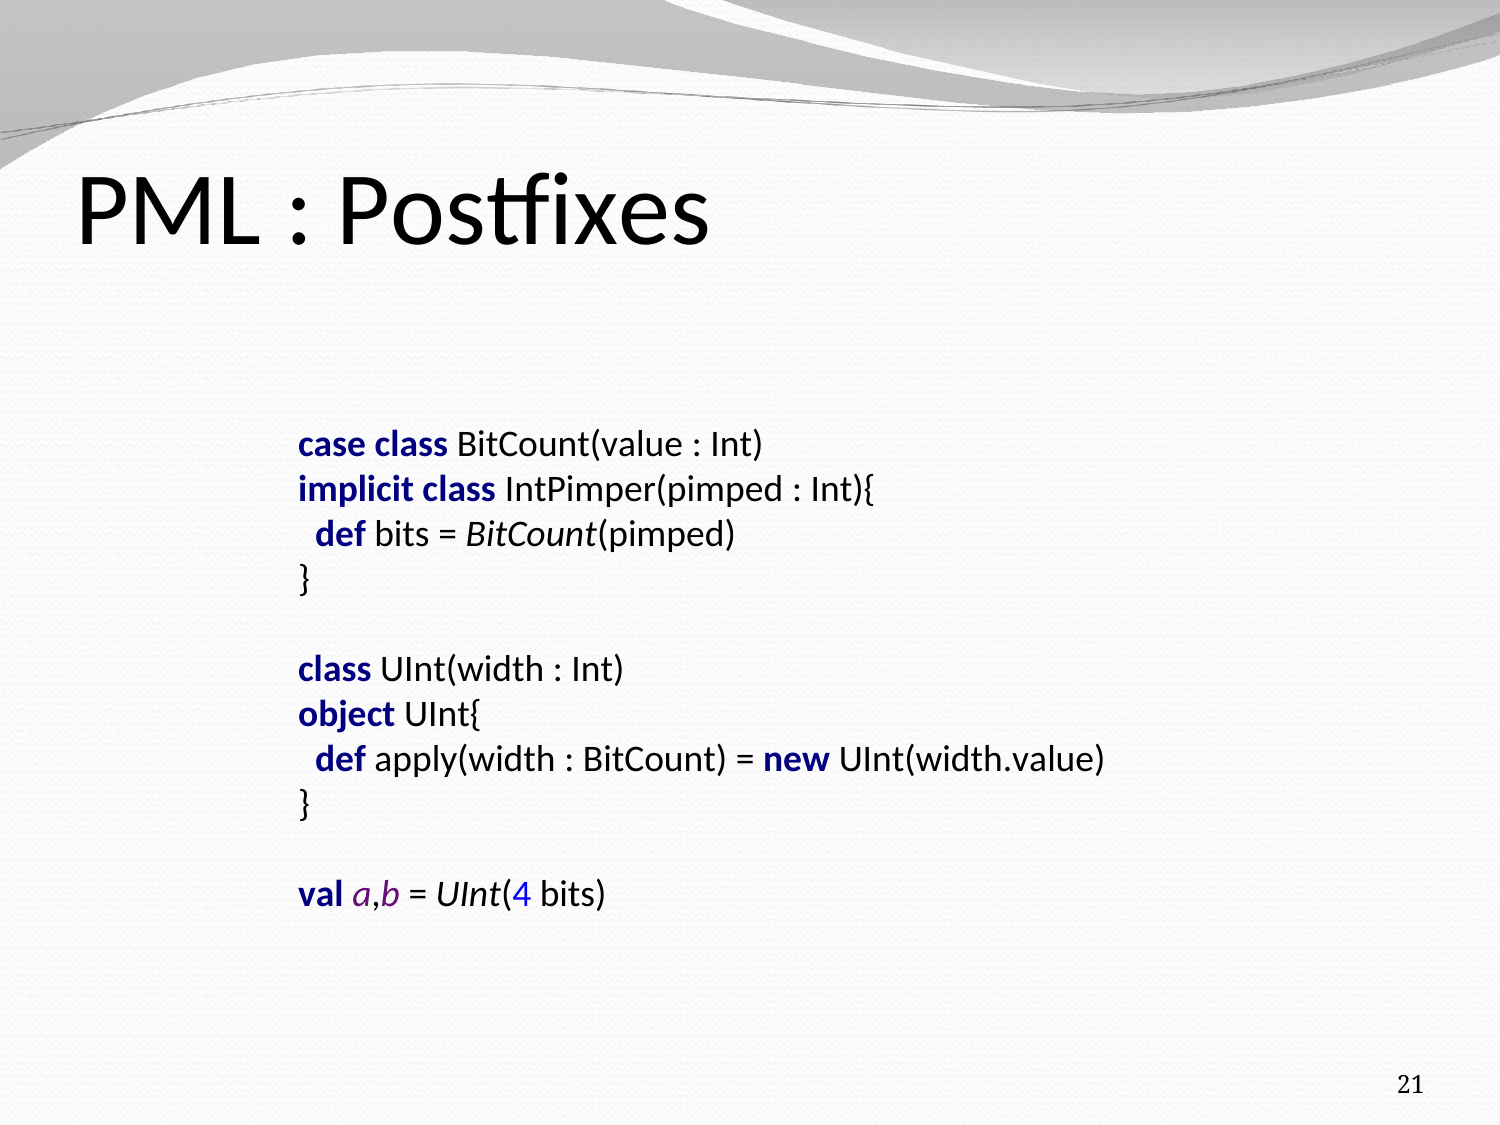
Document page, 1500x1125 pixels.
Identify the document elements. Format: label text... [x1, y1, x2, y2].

text_box case class BitCount(value : Int) implicit class IntPimper(pimped : Int){ def bits = BitCount(pimped) } class UInt(width : Int) object UInt{ def apply(width : BitCount) = new UInt(width.value) } val a,b = UInt(4 bits) [283, 411, 1149, 945]
picture [0, 0, 1500, 1125]
title PML : Postfixes [75, 78, 1426, 266]
text_box <numéro> [1299, 1042, 1426, 1103]
